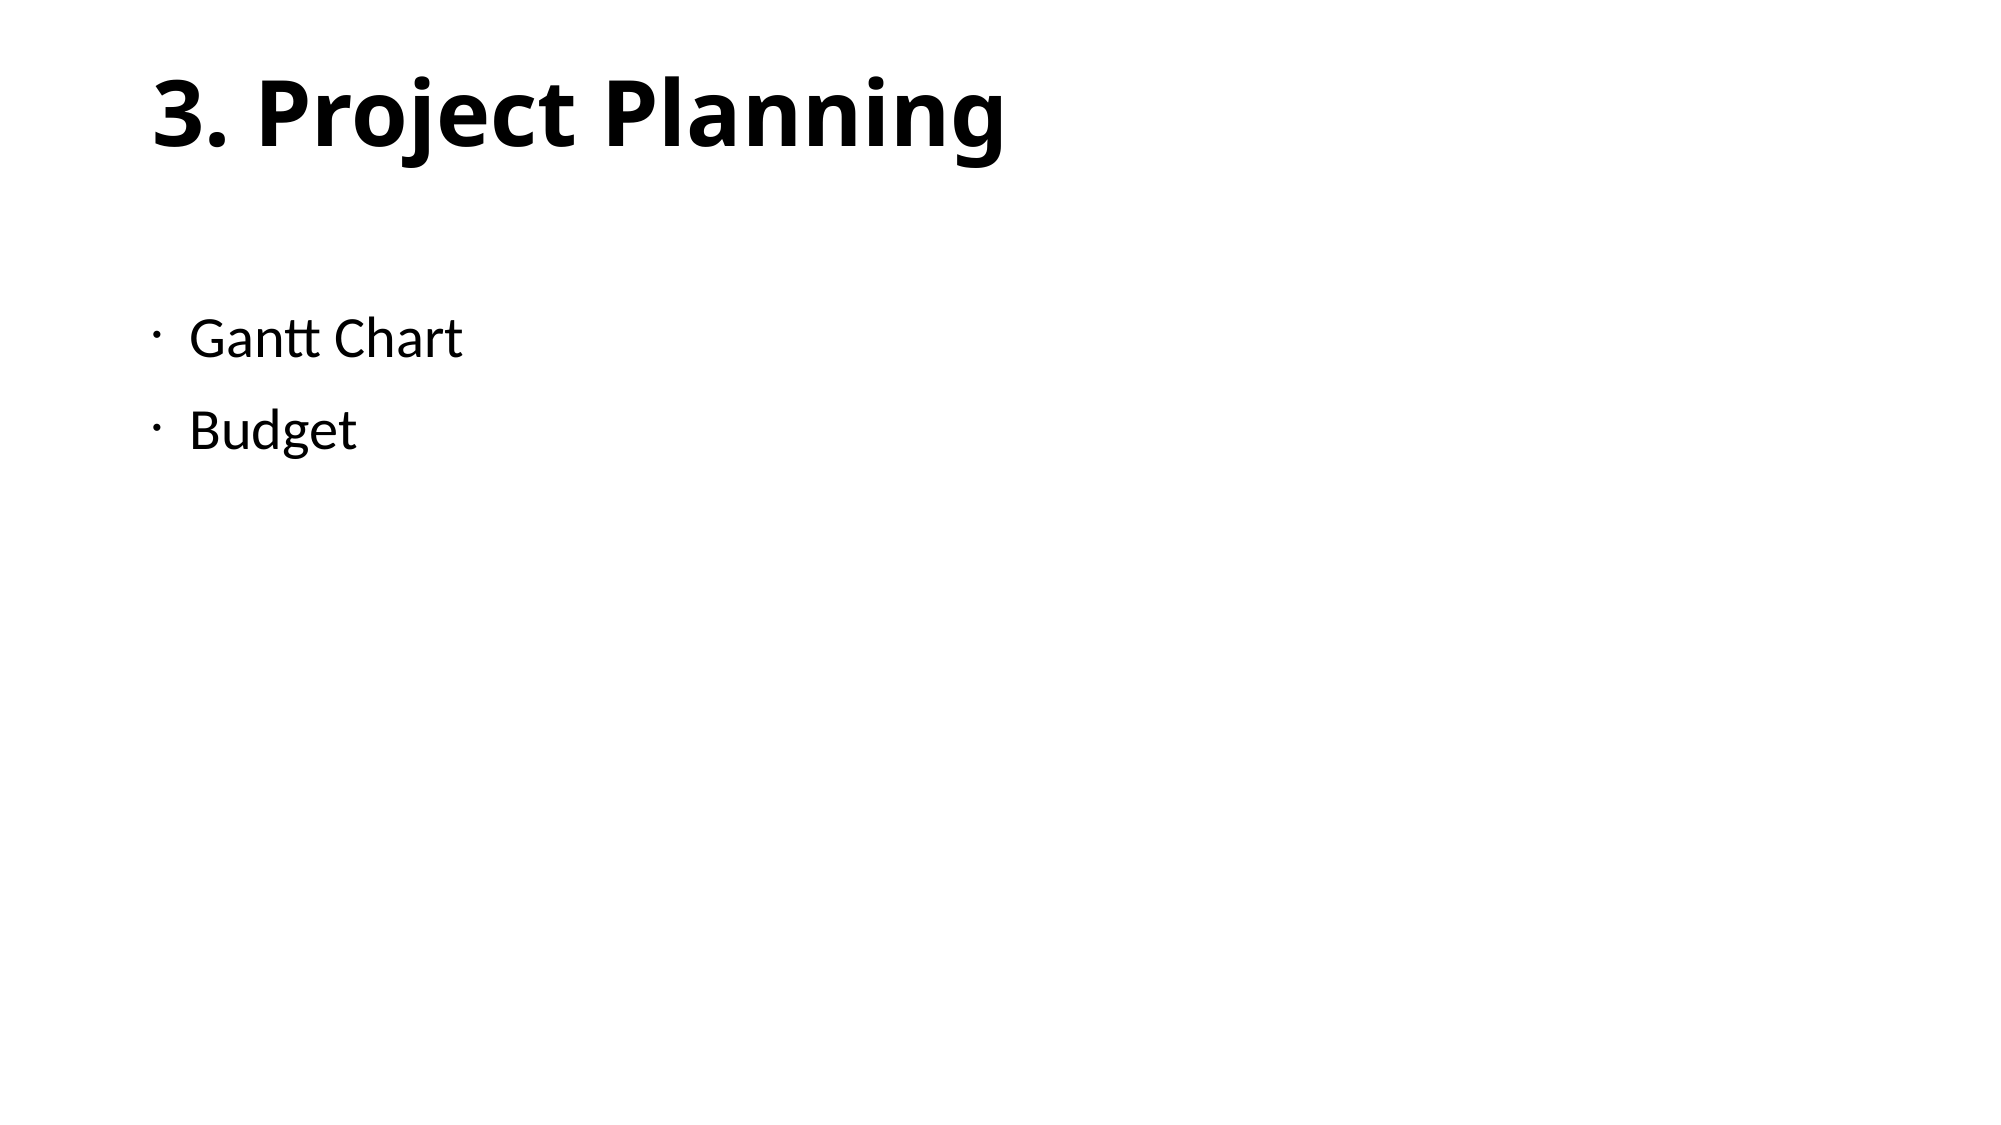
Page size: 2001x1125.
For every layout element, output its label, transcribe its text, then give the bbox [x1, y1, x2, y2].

list Gantt Chart Budget [137, 299, 1863, 1014]
title 3. Project Planning [137, 59, 1863, 278]
